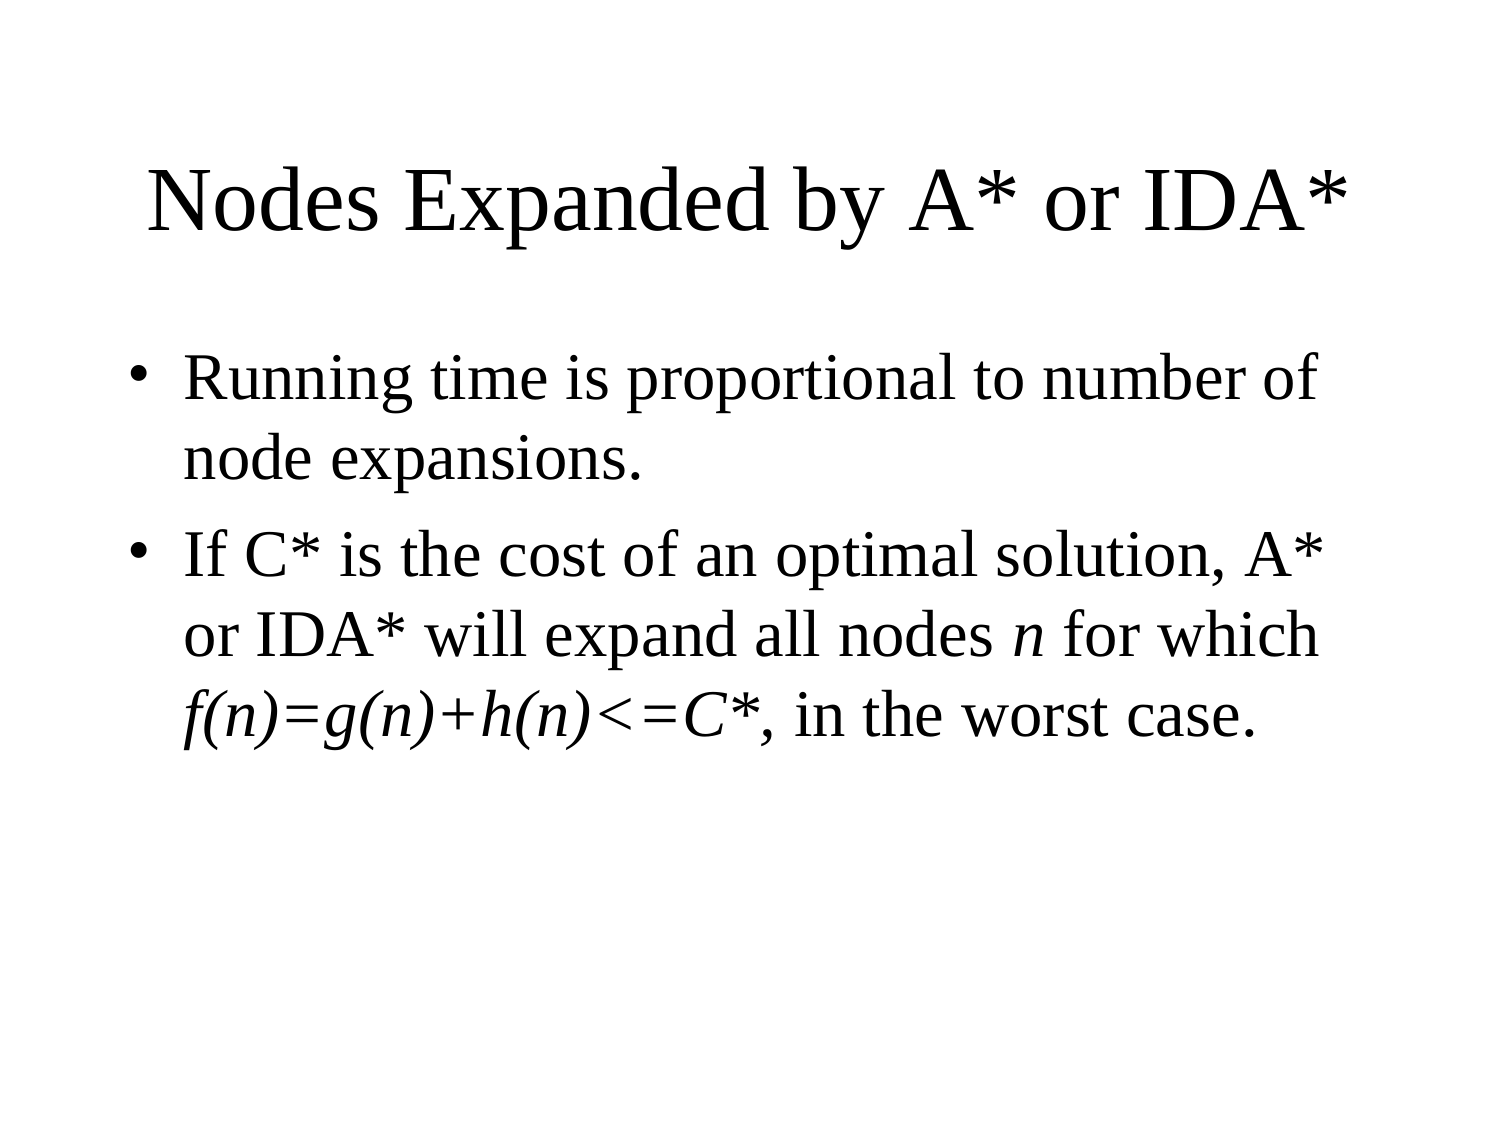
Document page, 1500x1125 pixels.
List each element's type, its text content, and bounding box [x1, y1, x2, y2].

title Nodes Expanded by A* or IDA* [112, 99, 1388, 288]
list Running time is proportional to number of node expansions. If C* is the cost of an optimal solution, A* or IDA* will expand all nodes n for which f(n)=g(n)+h(n)<=C*, in the worst case. [112, 324, 1388, 850]
